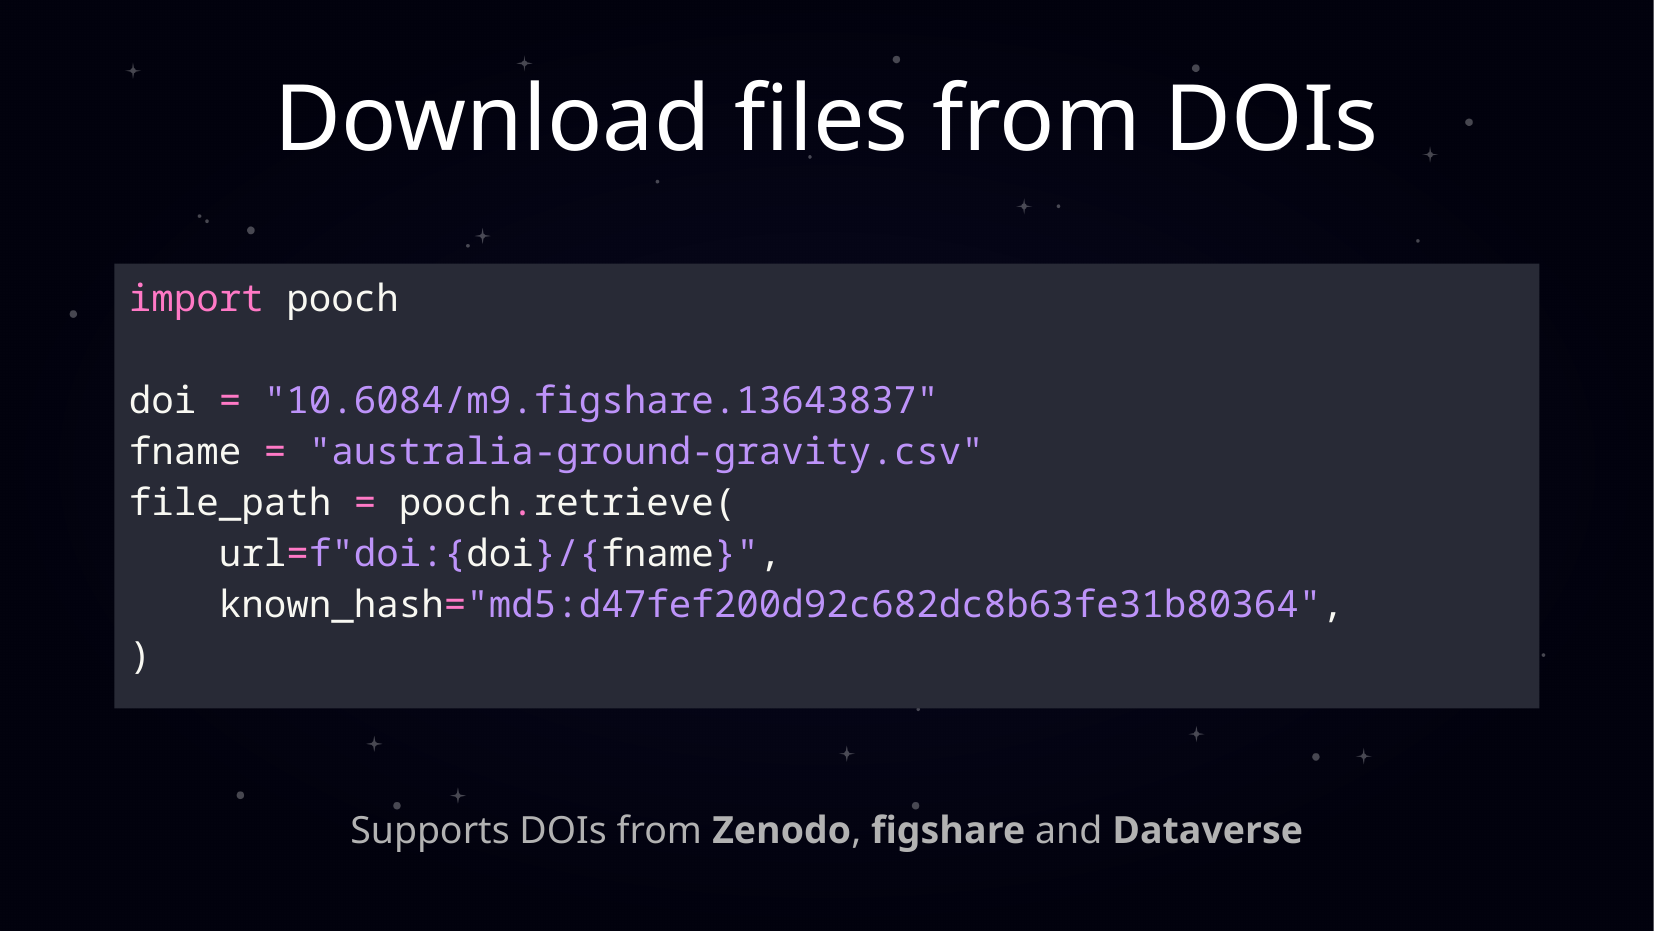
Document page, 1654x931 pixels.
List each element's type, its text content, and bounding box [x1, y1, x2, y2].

title Supports DOIs from Zenodo, figshare and Dataverse [82, 751, 1571, 908]
title Download files from DOIs [82, 37, 1571, 193]
picture [0, 0, 1654, 931]
text_box import pooch doi = "10.6084/m9.figshare.13643837" fname = "australia-ground-gravity.csv" file_path = pooch.retrieve( url=f"doi:{doi}/{fname}", known_hash="md5:d47fef200d92c682dc8b63fe31b80364", ) [114, 263, 1540, 709]
